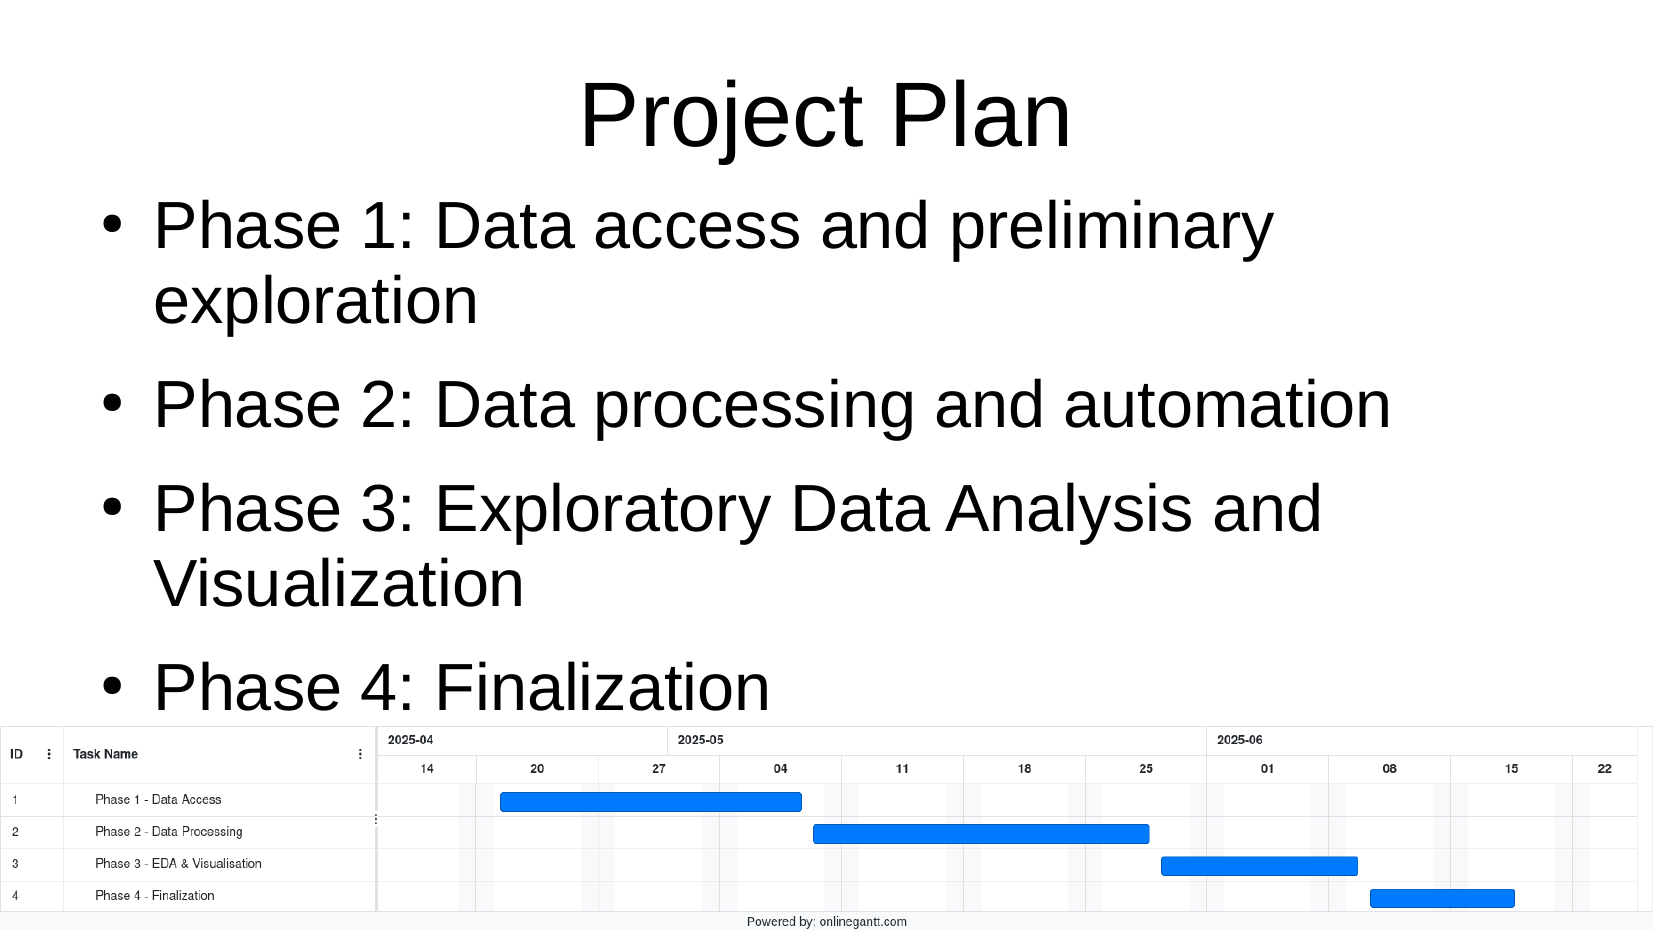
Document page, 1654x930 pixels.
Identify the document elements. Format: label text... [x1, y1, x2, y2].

list Phase 1: Data access and preliminary exploration Phase 2: Data processing and automation Phase 3: Exploratory Data Analysis and Visualization Phase 4: Finalization [82, 188, 1571, 726]
title Project Plan [82, 37, 1571, 188]
picture [0, 726, 1653, 930]
